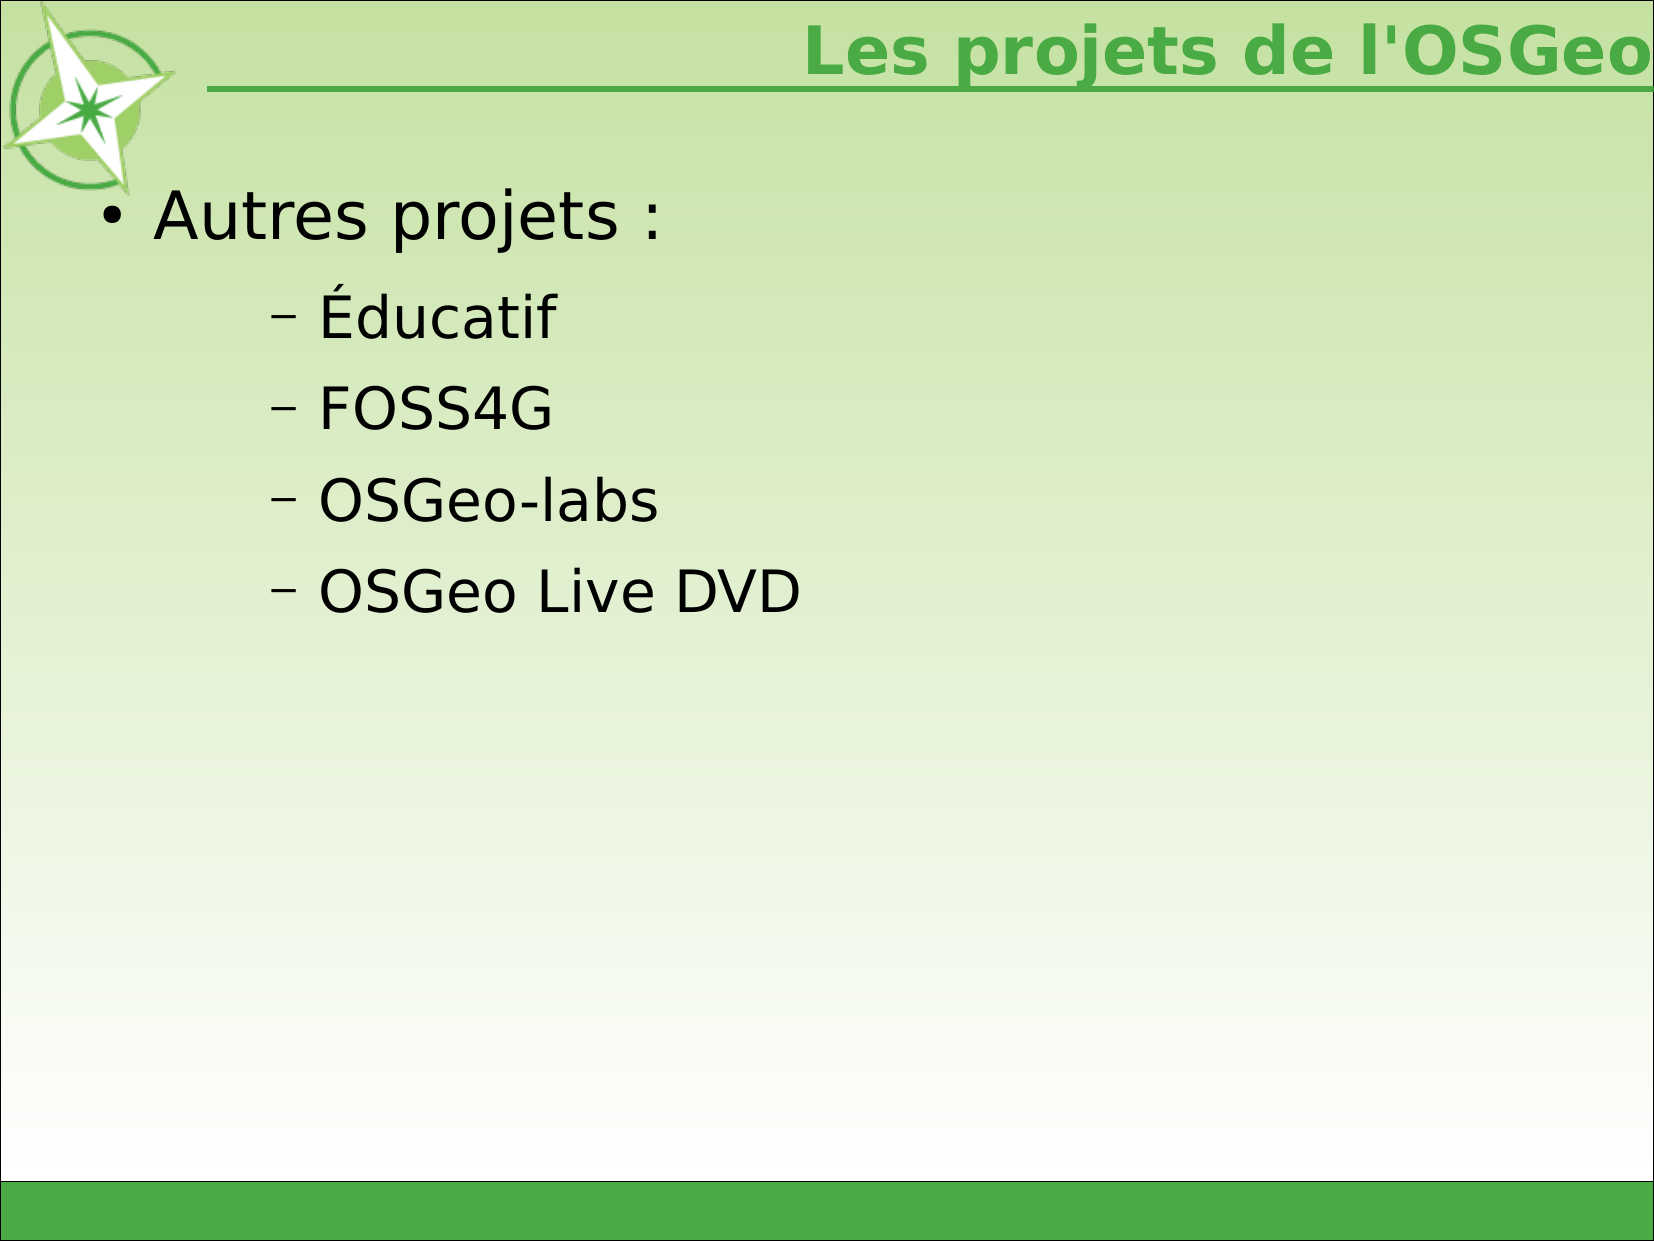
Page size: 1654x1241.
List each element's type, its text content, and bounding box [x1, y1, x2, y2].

picture [2, 0, 178, 197]
title Les projets de l'OSGeo [165, 2, 1654, 101]
list Autres projets : Éducatif FOSS4G OSGeo-labs OSGeo Live DVD [82, 177, 1571, 1109]
